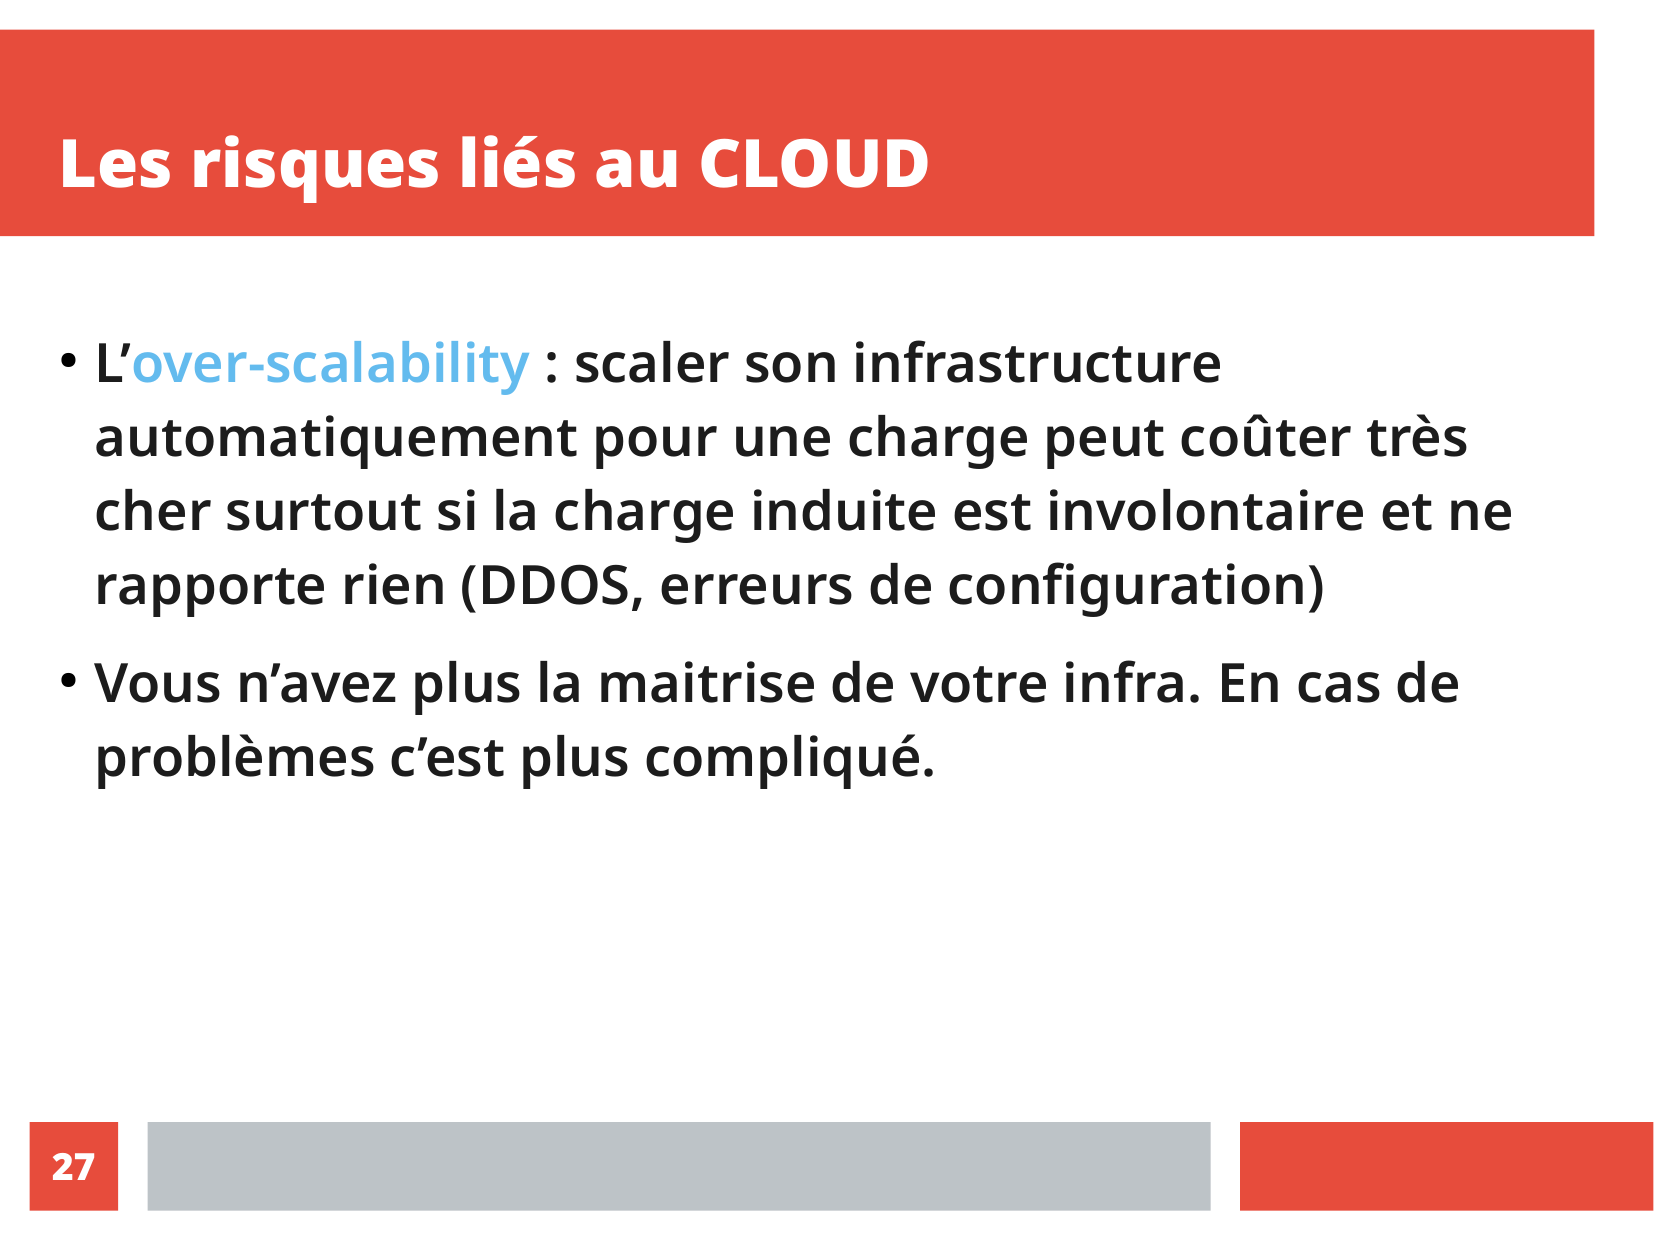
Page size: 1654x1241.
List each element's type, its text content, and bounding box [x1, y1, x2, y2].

title Les risques liés au CLOUD [59, 59, 1595, 207]
list L’over-scalability : scaler son infrastructure automatiquement pour une charge peut coûter très cher surtout si la charge induite est involontaire et ne rapporte rien (DDOS, erreurs de configuration) Vous n’avez plus la maitrise de votre infra. En cas de problèmes c’est plus compliqué. [59, 324, 1565, 1093]
